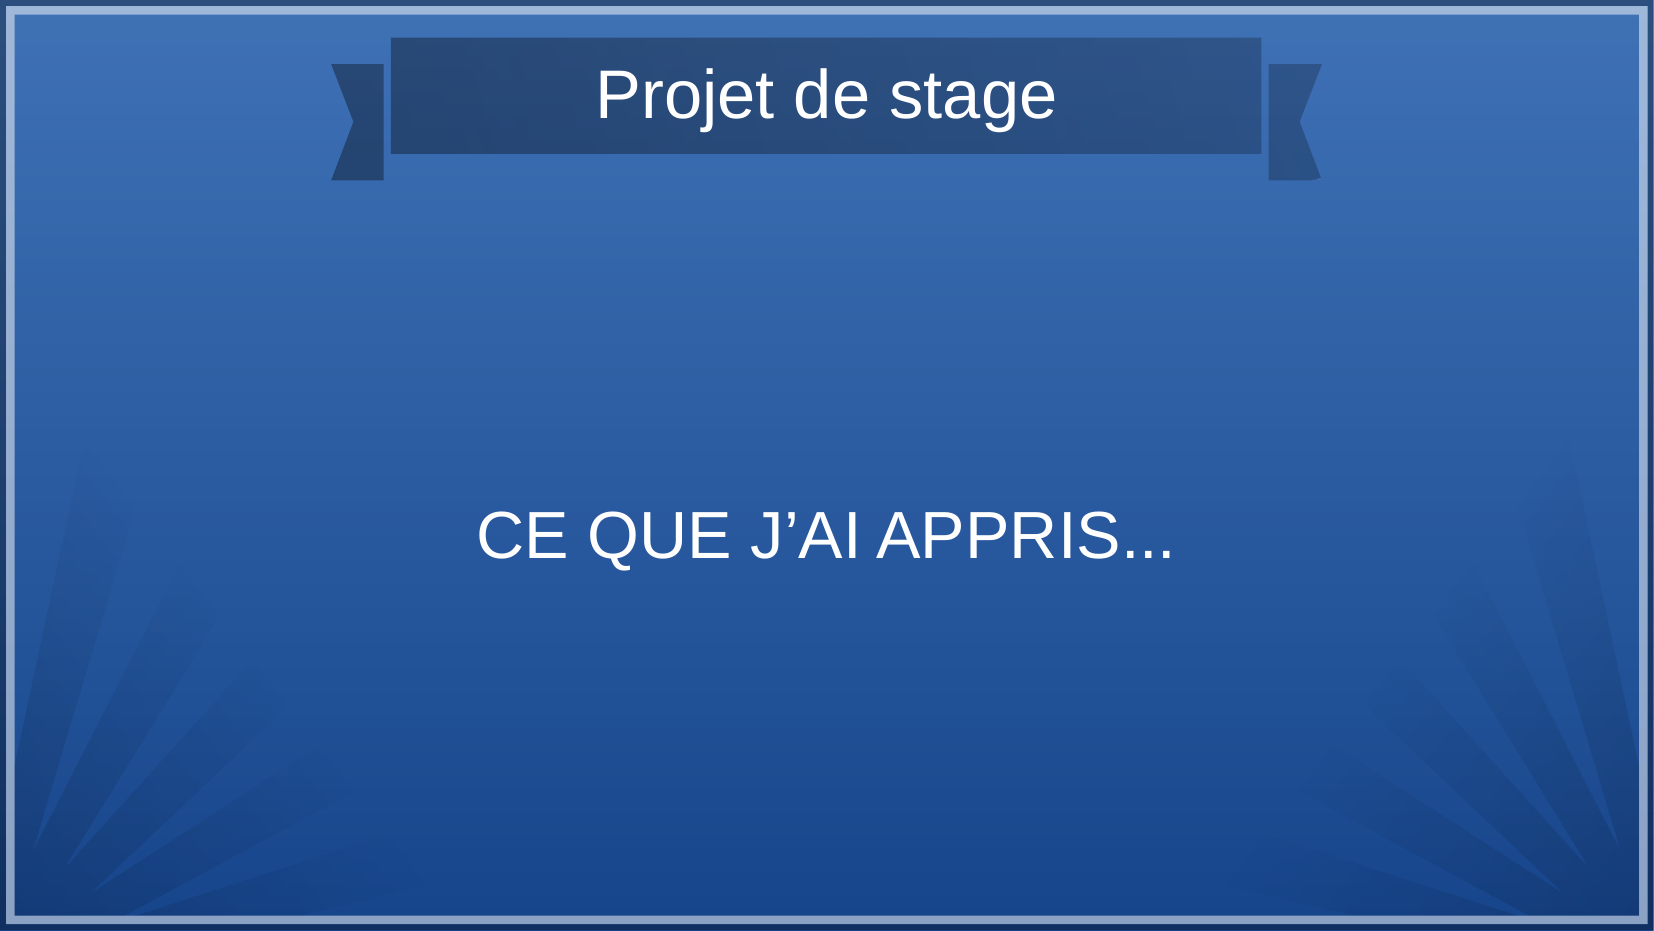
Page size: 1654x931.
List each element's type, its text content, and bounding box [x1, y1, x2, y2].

subtitle CE QUE J’AI APPRIS... [82, 224, 1571, 848]
title Projet de stage [389, 35, 1264, 154]
